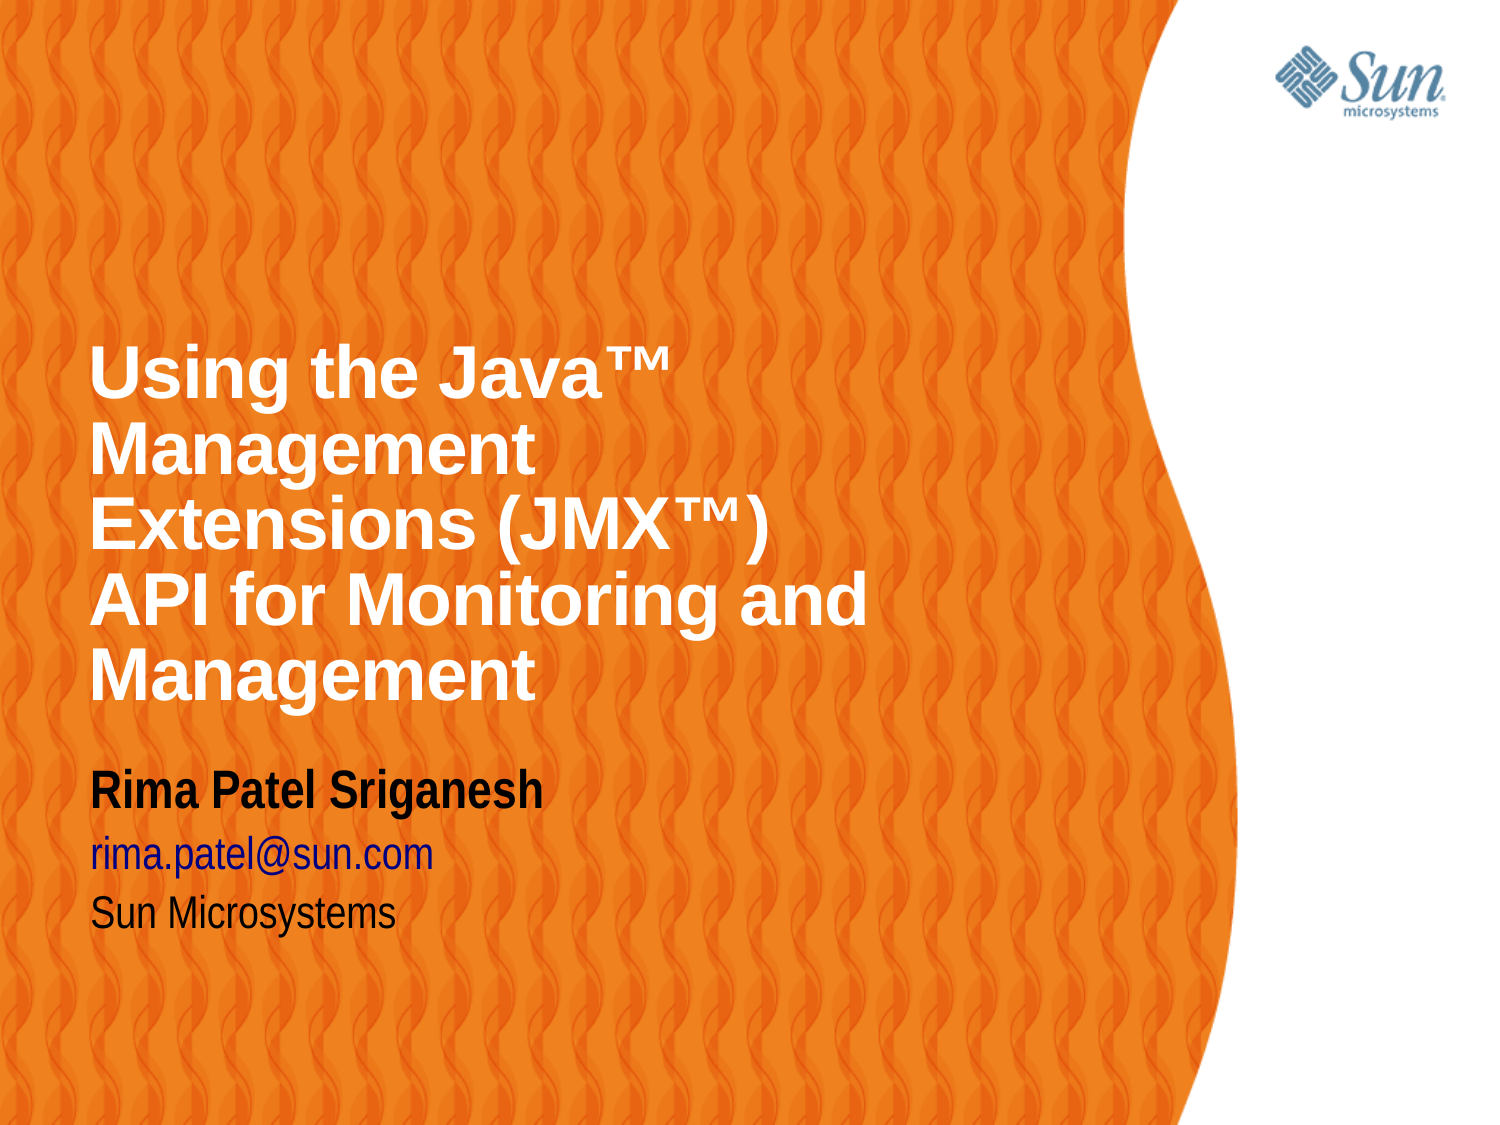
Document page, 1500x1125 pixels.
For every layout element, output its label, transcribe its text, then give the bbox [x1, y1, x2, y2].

list Rima Patel Sriganesh rima.patel@sun.com Sun Microsystems [90, 766, 1080, 987]
title Using the Java™ Management Extensions (JMX™) API for Monitoring and Management [88, 329, 908, 716]
picture [0, 0, 1500, 1125]
